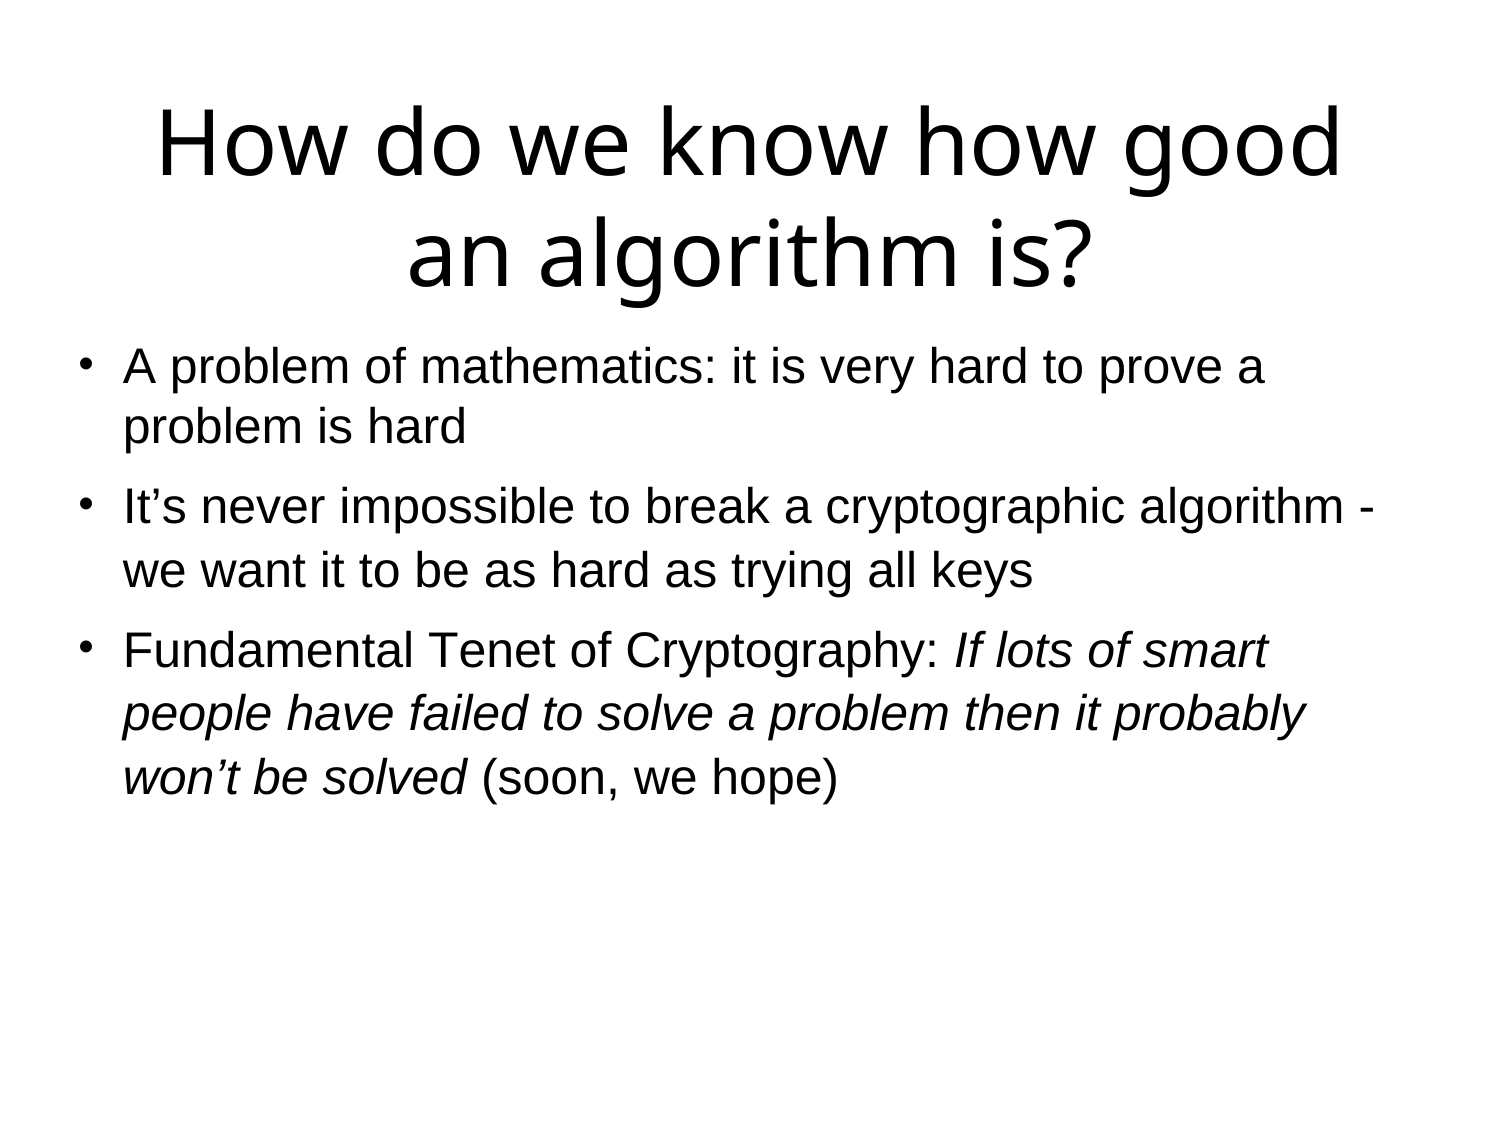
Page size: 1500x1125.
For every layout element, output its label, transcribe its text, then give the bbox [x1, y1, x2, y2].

title How do we know how good an algorithm is? [112, 72, 1388, 315]
list A problem of mathematics: it is very hard to prove a problem is hard It’s never impossible to break a cryptographic algorithm - we want it to be as hard as trying all keys Fundamental Tenet of Cryptography: If lots of smart people have failed to solve a problem then it probably won’t be solved (soon, we hope) [62, 324, 1426, 1013]
